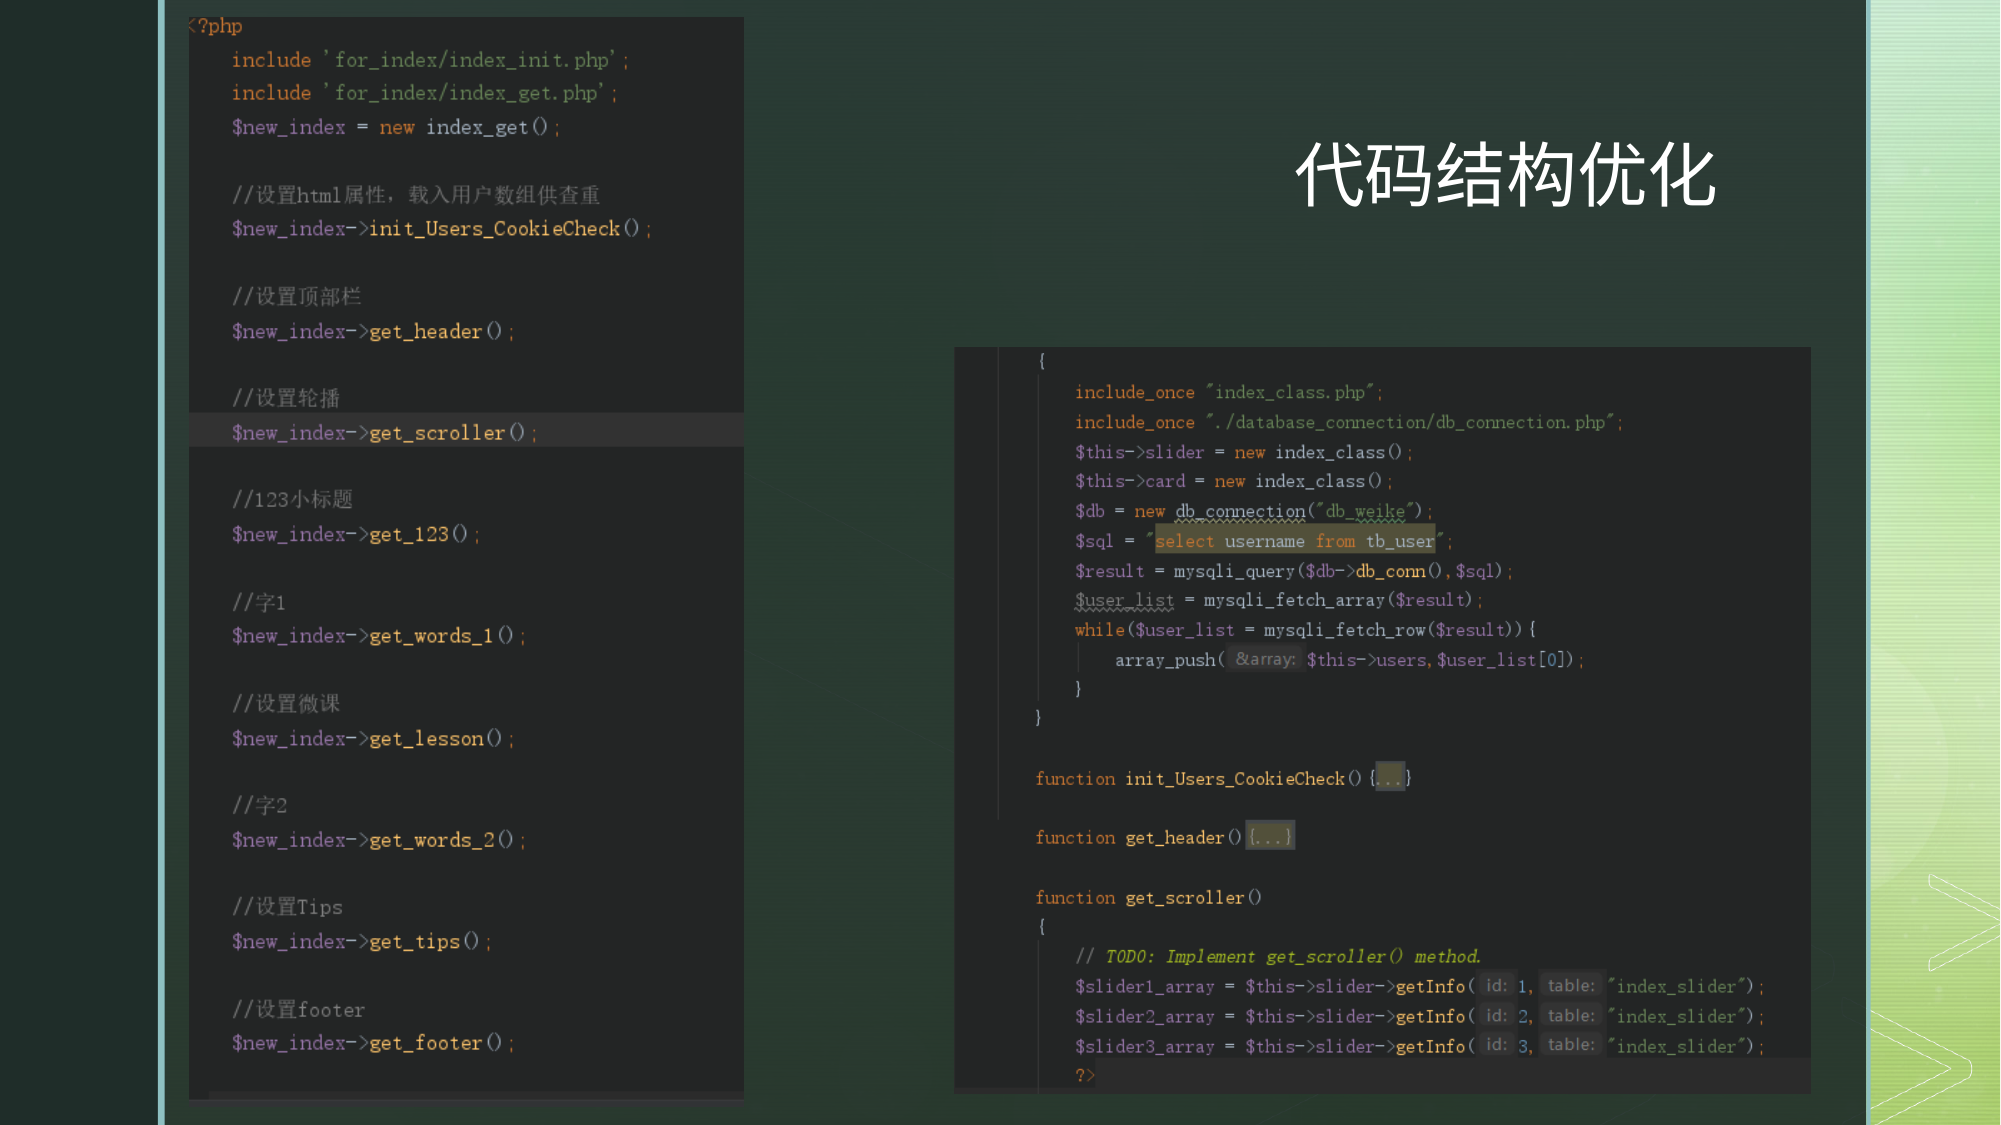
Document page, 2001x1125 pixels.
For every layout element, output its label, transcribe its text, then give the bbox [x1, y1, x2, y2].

picture [1871, 0, 2001, 1125]
title 代码结构优化 [744, 132, 1734, 310]
picture [954, 347, 1811, 1094]
picture [189, 17, 744, 1108]
